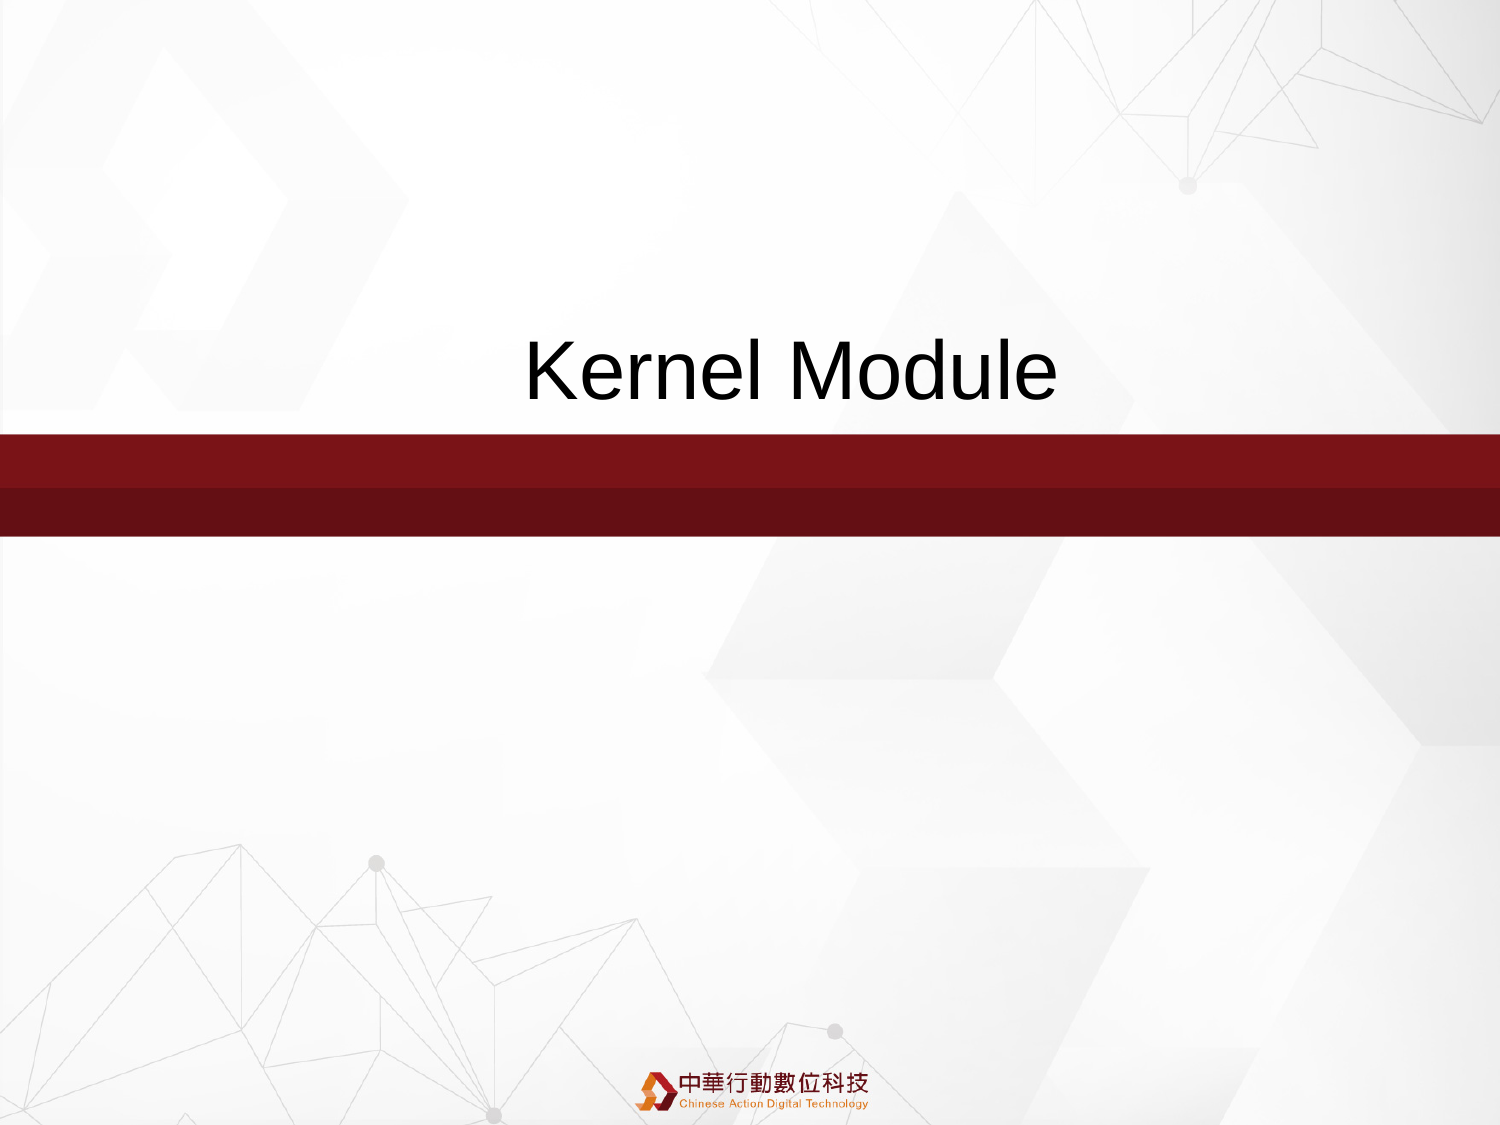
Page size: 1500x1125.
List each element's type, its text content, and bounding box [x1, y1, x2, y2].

picture [0, 0, 1500, 1125]
title Kernel Module [151, 308, 1403, 430]
